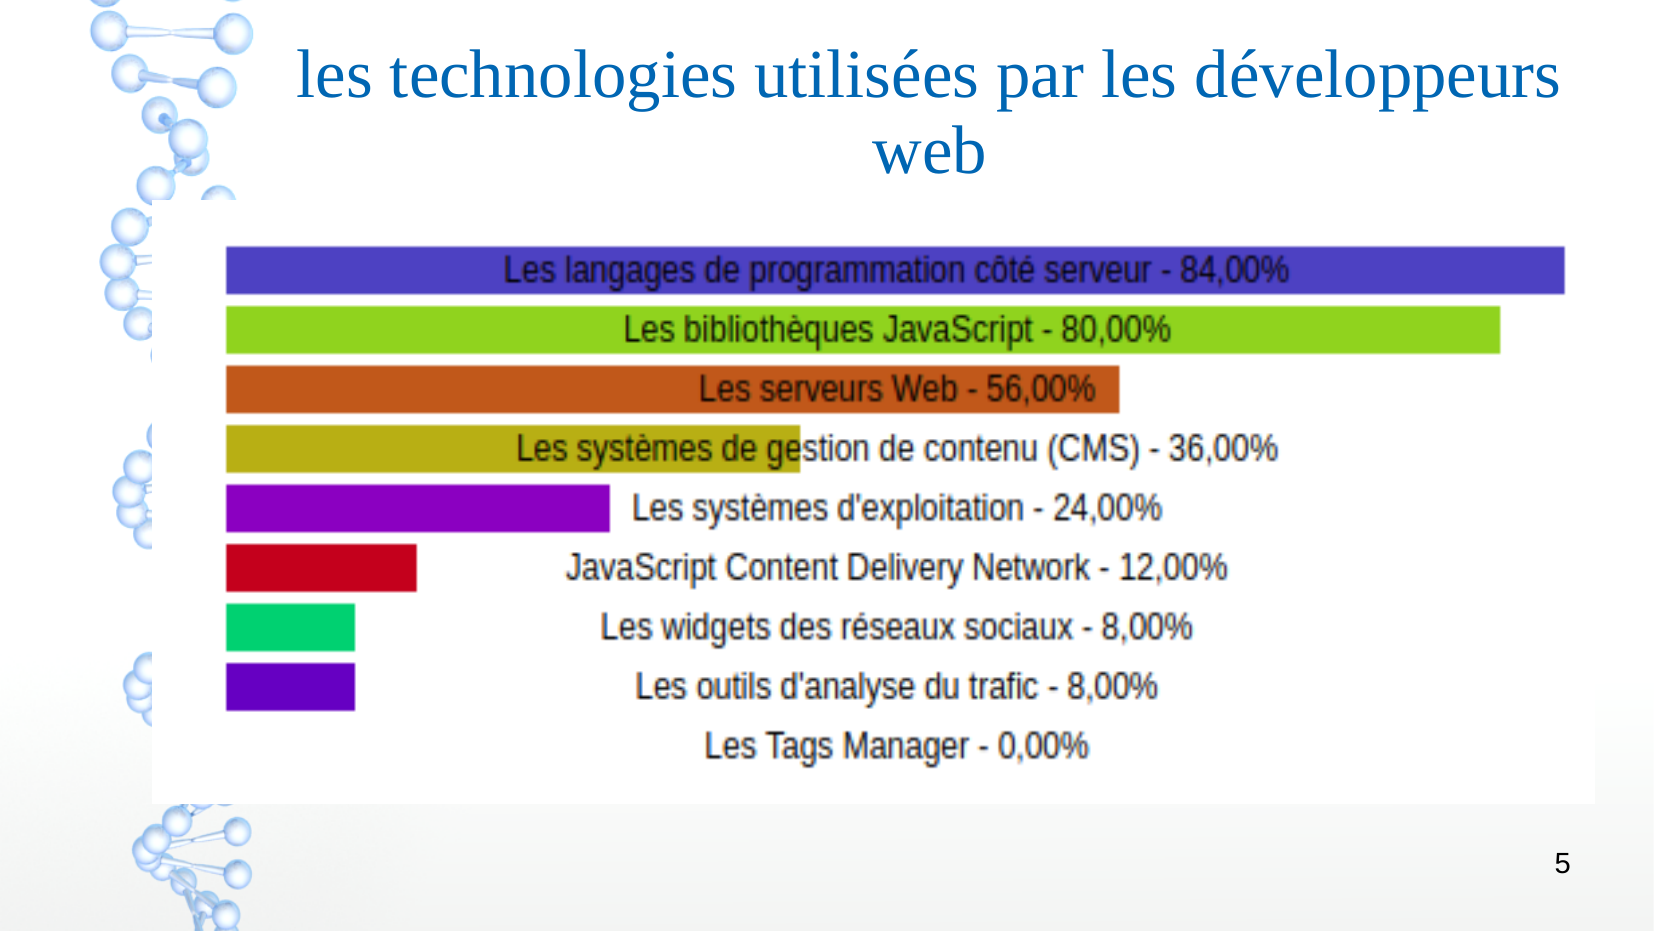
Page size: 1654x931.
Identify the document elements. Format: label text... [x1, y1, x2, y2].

title les technologies utilisées par les développeurs web [265, 35, 1595, 189]
picture [0, 0, 1654, 931]
